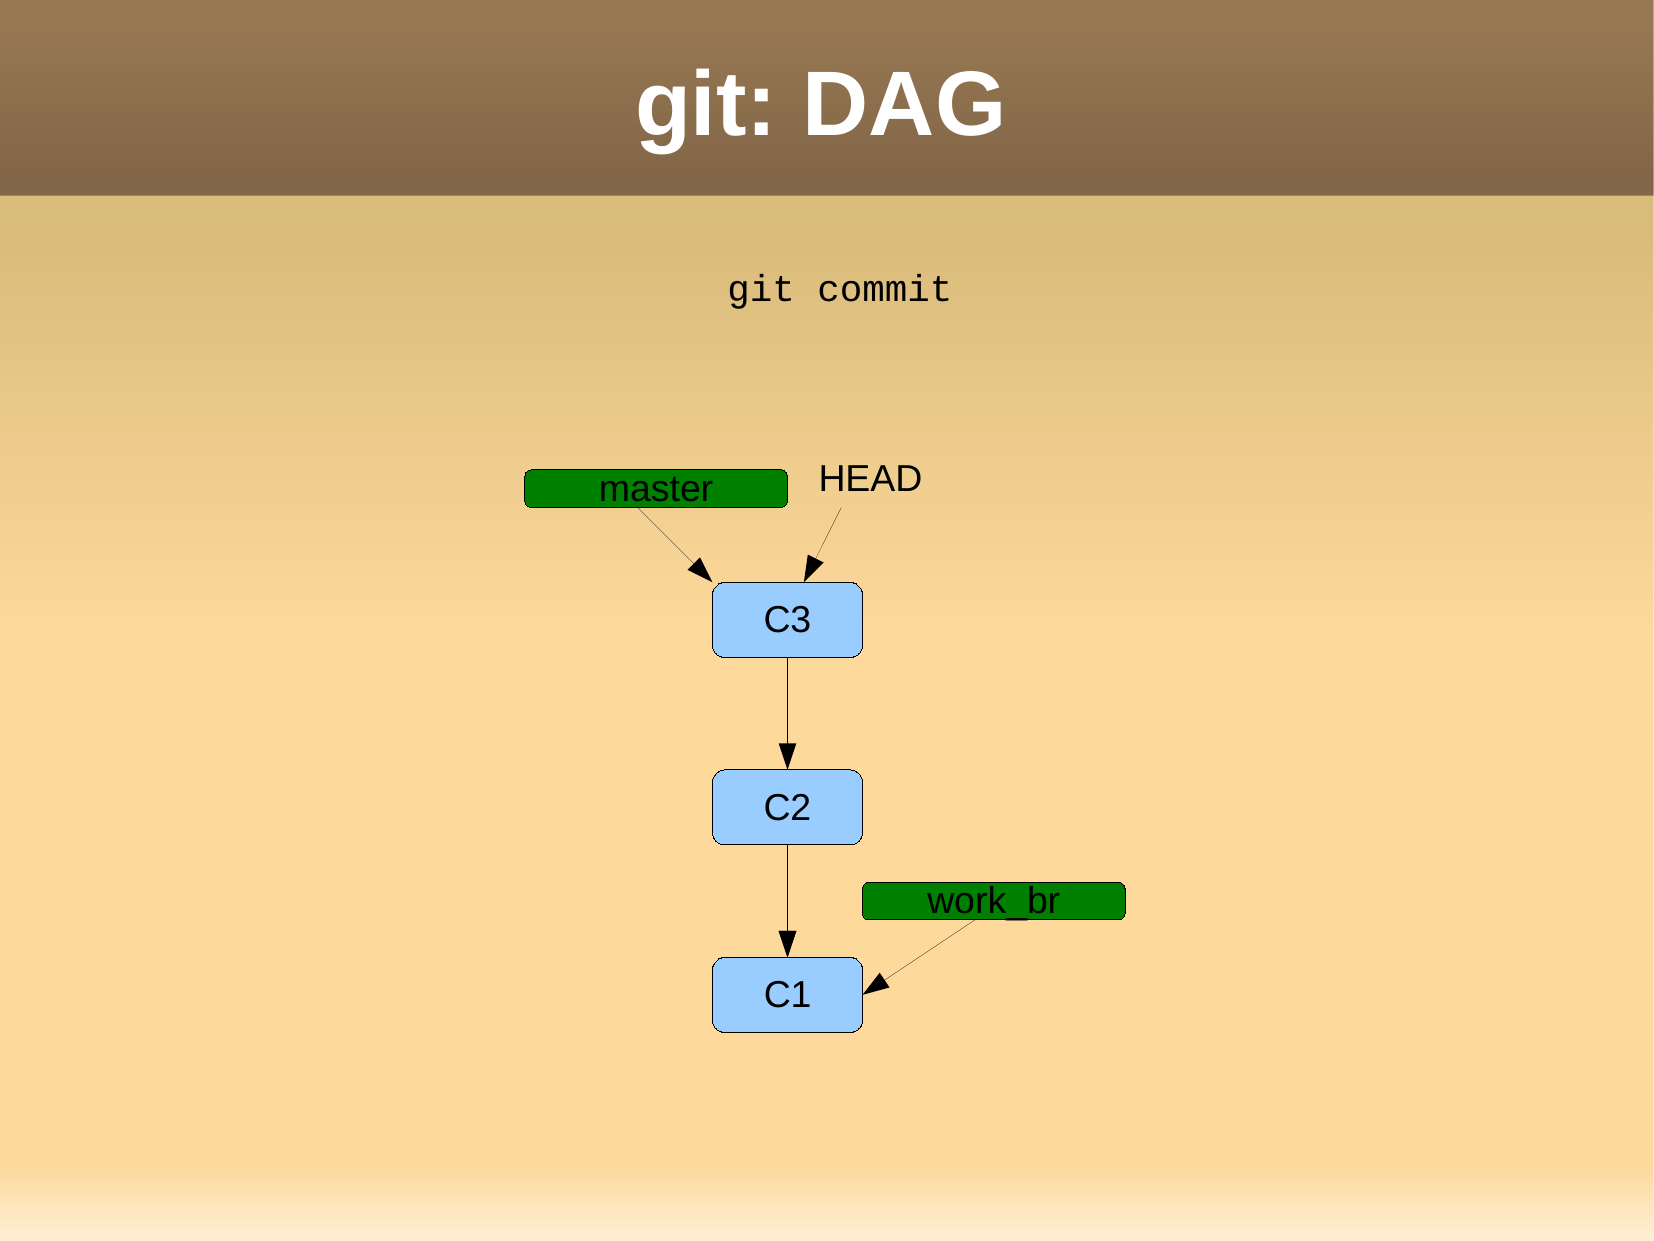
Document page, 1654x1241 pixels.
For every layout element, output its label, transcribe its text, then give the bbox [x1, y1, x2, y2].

text_box master [524, 469, 788, 508]
text_box git commit [712, 262, 968, 320]
text_box C3 [712, 582, 863, 658]
text_box C1 [712, 957, 863, 1033]
picture [0, 0, 1654, 1241]
text_box C2 [712, 769, 863, 845]
title git: DAG [76, 7, 1565, 200]
text_box HEAD [803, 450, 938, 508]
text_box work_br [862, 882, 1126, 920]
